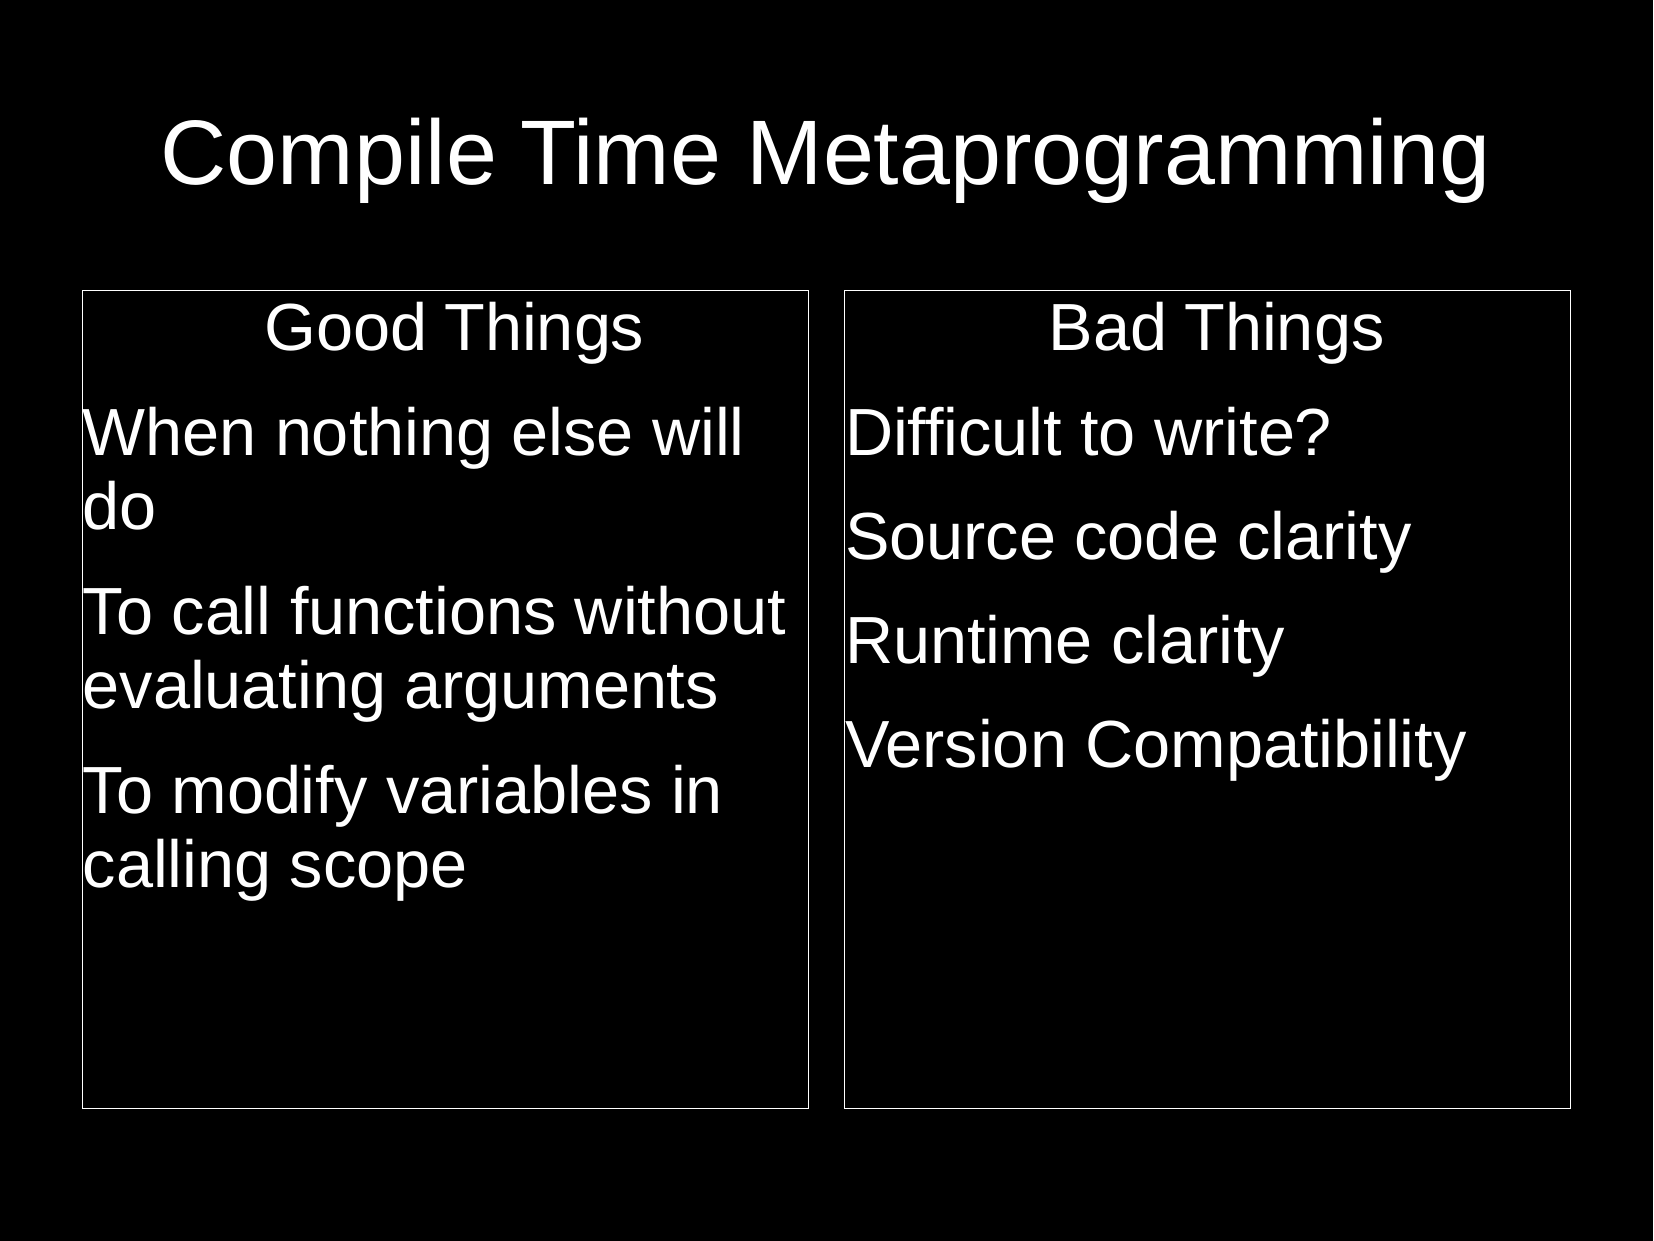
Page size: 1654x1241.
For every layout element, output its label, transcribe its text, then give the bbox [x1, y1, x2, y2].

list Bad Things Difficult to write? Source code clarity Runtime clarity Version Compatibility [844, 290, 1571, 1109]
title Compile Time Metaprogramming [82, 49, 1571, 257]
list Good Things When nothing else will do To call functions without evaluating arguments To modify variables in calling scope [82, 290, 809, 1109]
